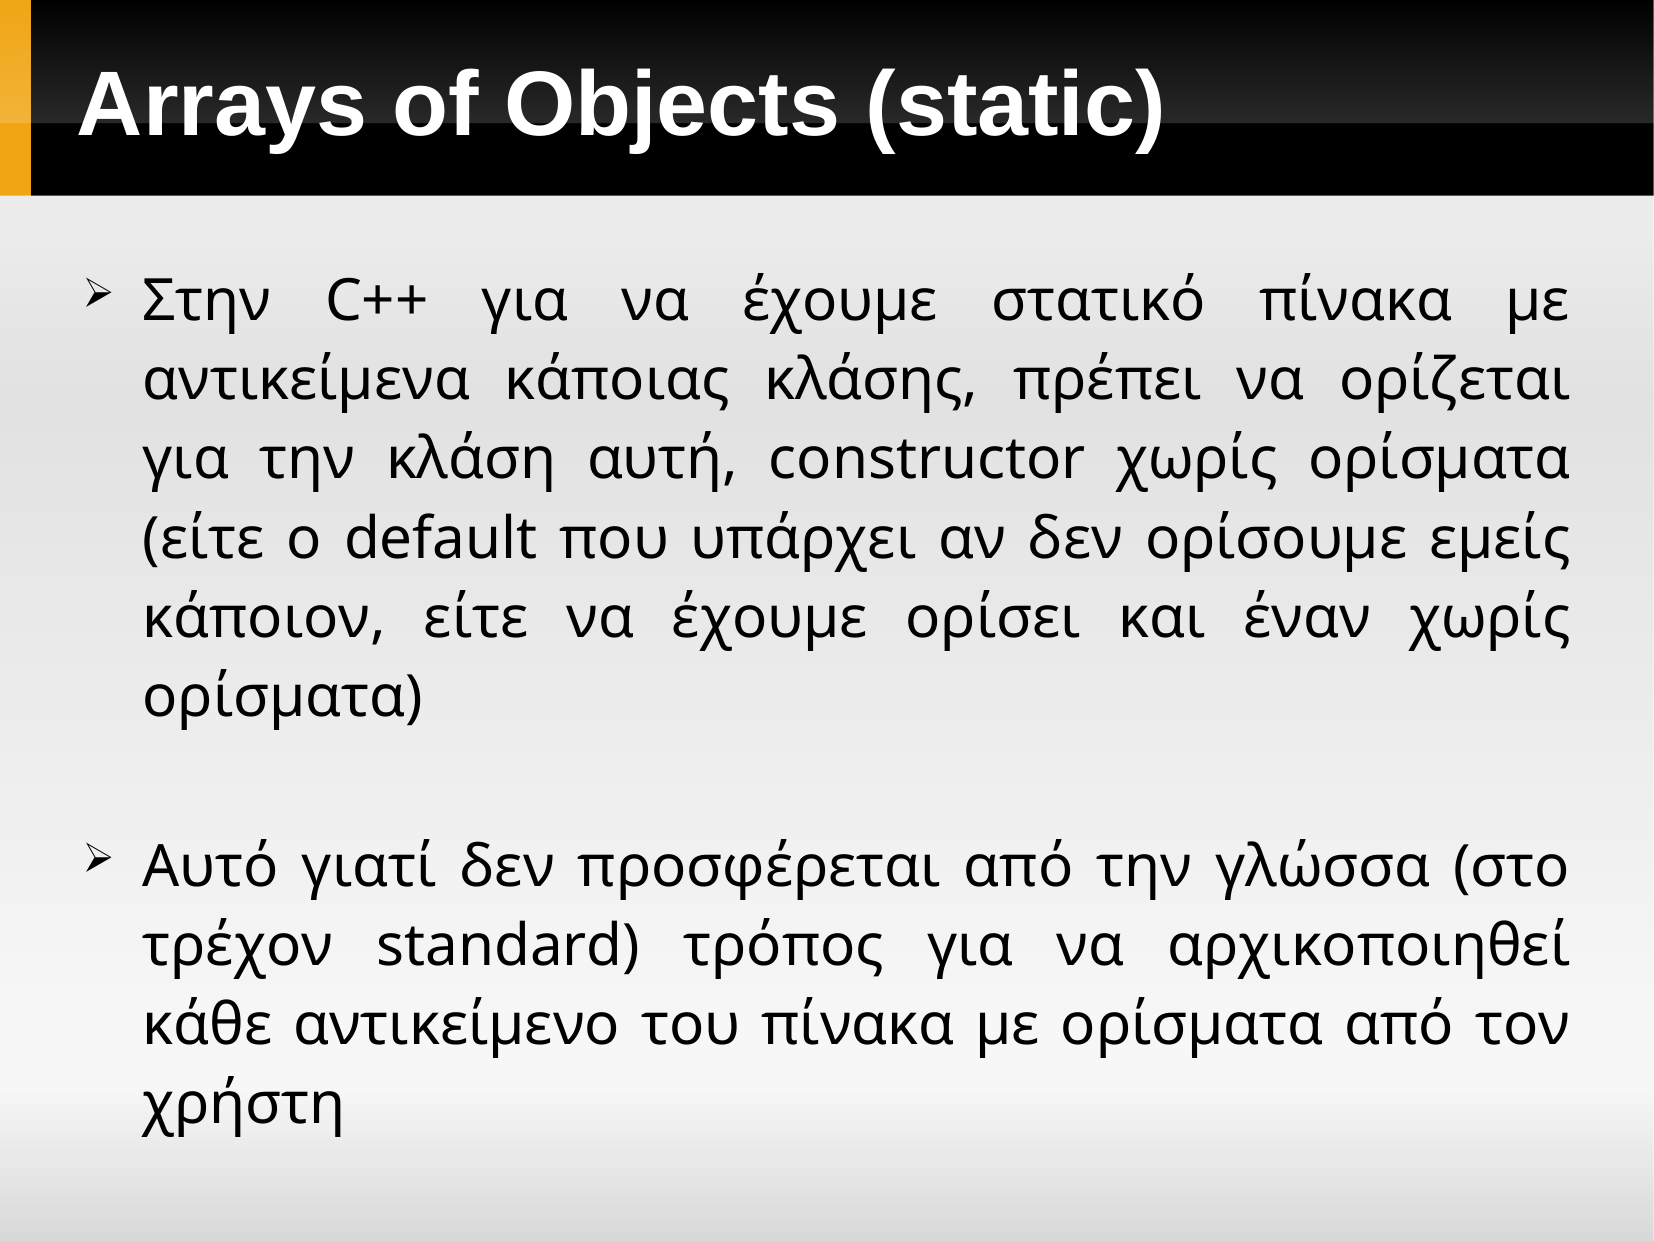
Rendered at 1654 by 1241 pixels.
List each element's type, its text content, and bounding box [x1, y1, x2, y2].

title Arrays of Objects (static) [76, 0, 1565, 208]
picture [0, 0, 1654, 1241]
subtitle Στην C++ για να έχουμε στατικό πίνακα με αντικείμενα κάποιας κλάσης, πρέπει να ορίζεται για την κλάση αυτή, constructor χωρίς ορίσματα (είτε ο default που υπάρχει αν δεν ορίσουμε εμείς κάποιον, είτε να έχουμε ορίσει και έναν χωρίς ορίσματα) Αυτό γιατί δεν προσφέρεται από την γλώσσα (στο τρέχον standard) τρόπος για να αρχικοποιηθεί κάθε αντικείμενο του πίνακα με ορίσματα από τον χρήστη [82, 297, 1571, 1102]
